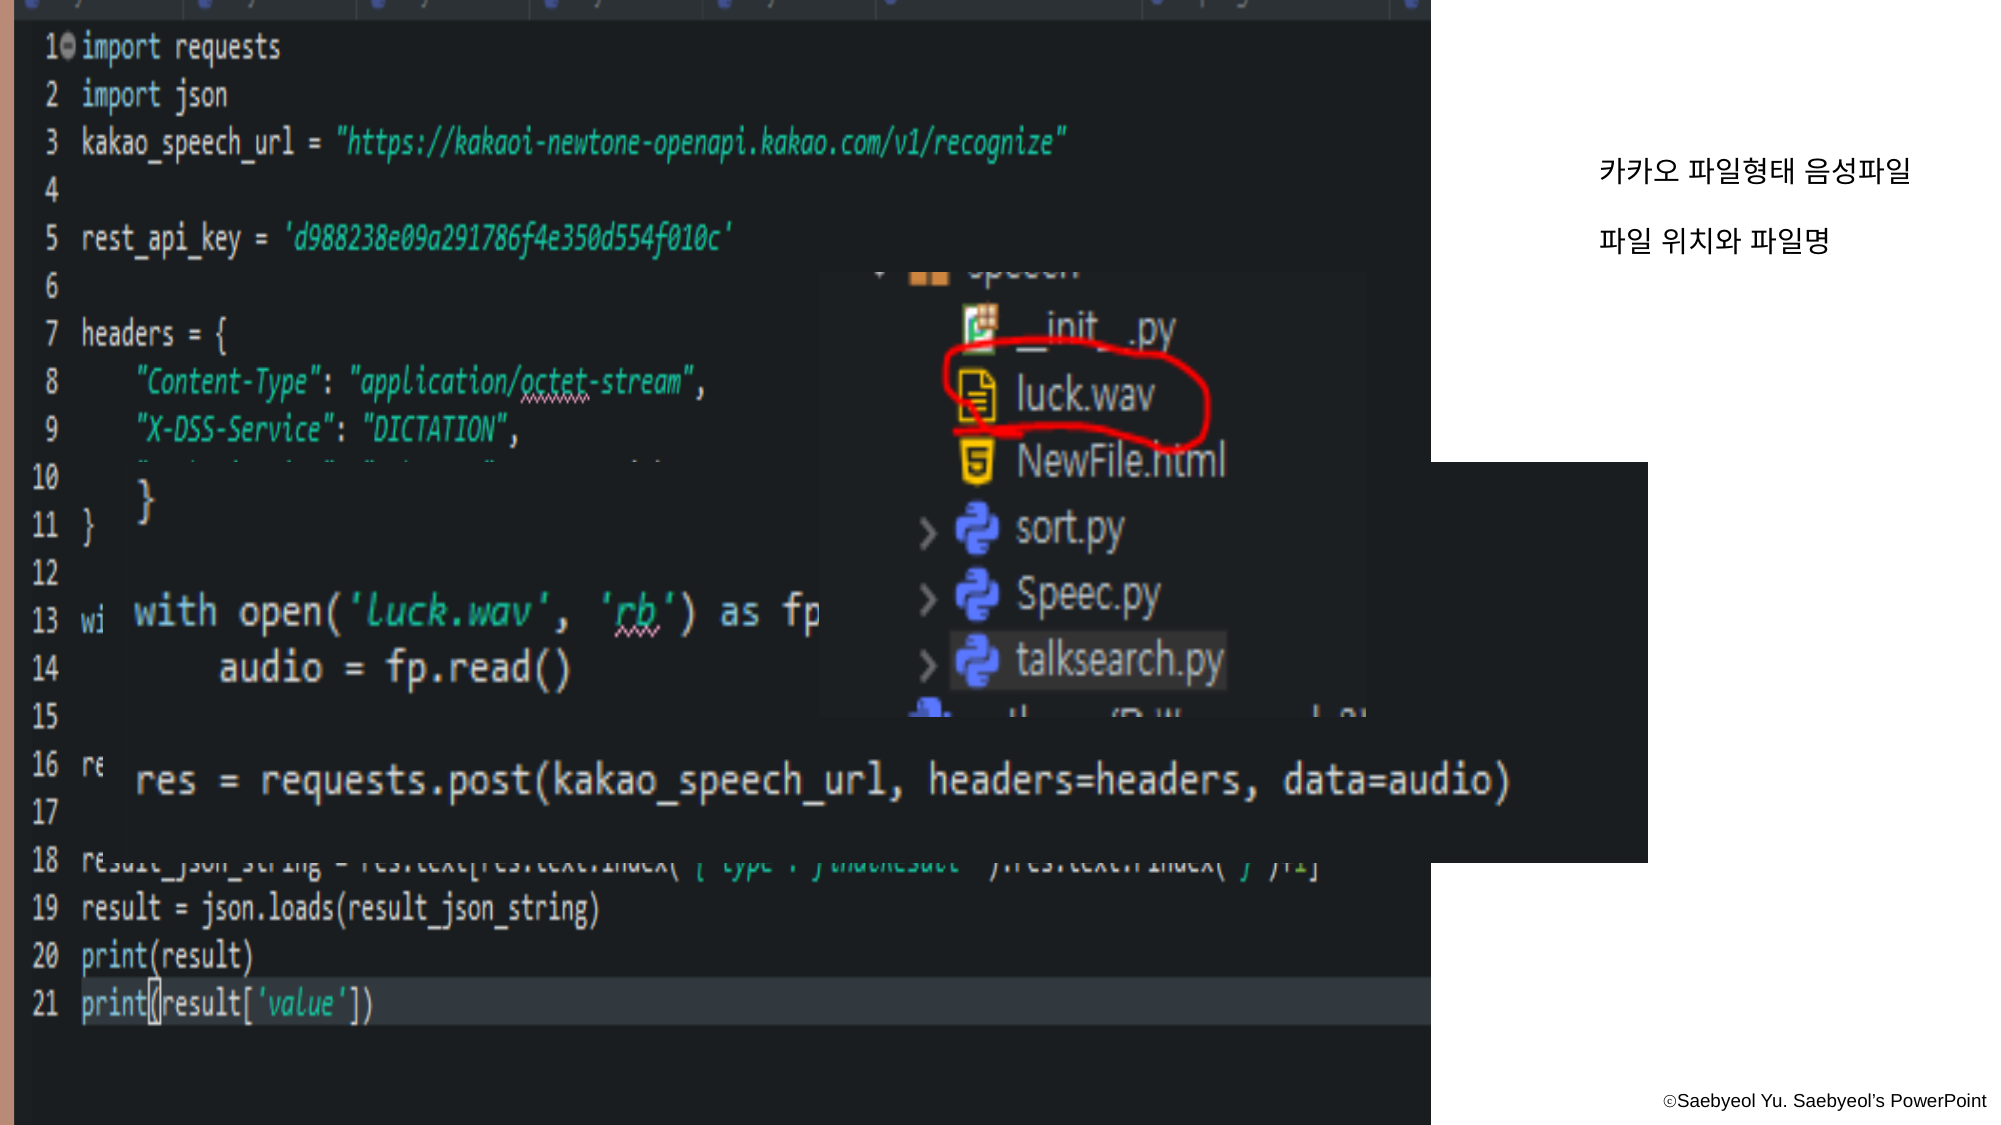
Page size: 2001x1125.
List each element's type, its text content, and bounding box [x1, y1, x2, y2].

picture [15, 0, 1648, 1125]
text_box 카카오 파일형태 음성파일 파일 위치와 파일명 [1584, 138, 1961, 274]
text_box [0, 0, 15, 1125]
